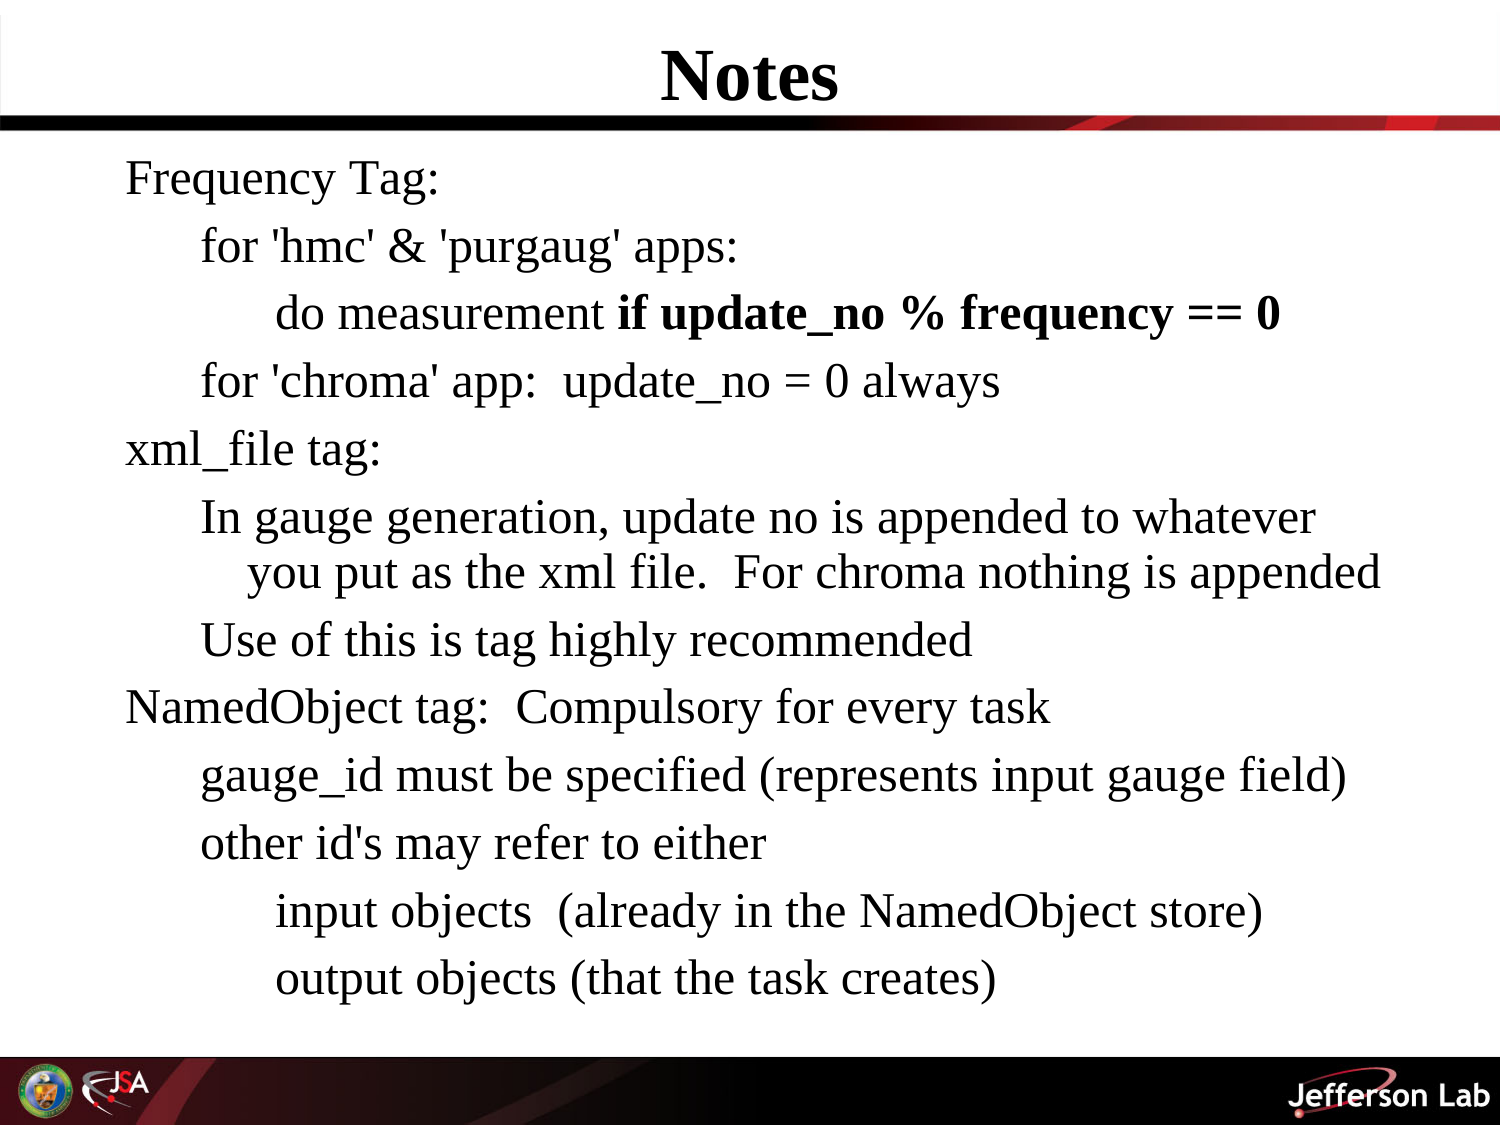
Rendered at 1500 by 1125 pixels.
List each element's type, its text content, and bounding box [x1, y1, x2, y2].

title Notes [112, 0, 1388, 151]
list Frequency Tag: for 'hmc' & 'purgaug' apps: do measurement if update_no % frequency == 0 for 'chroma' app: update_no = 0 always xml_file tag: In gauge generation, update no is appended to whatever you put as the xml file. For chroma nothing is appended Use of this is tag highly recommended NamedObject tag: Compulsory for every task gauge_id must be specified (represents input gauge field) other id's may refer to either input objects (already in the NamedObject store) output objects (that the task creates) [125, 149, 1401, 1011]
picture [0, 0, 1500, 1125]
